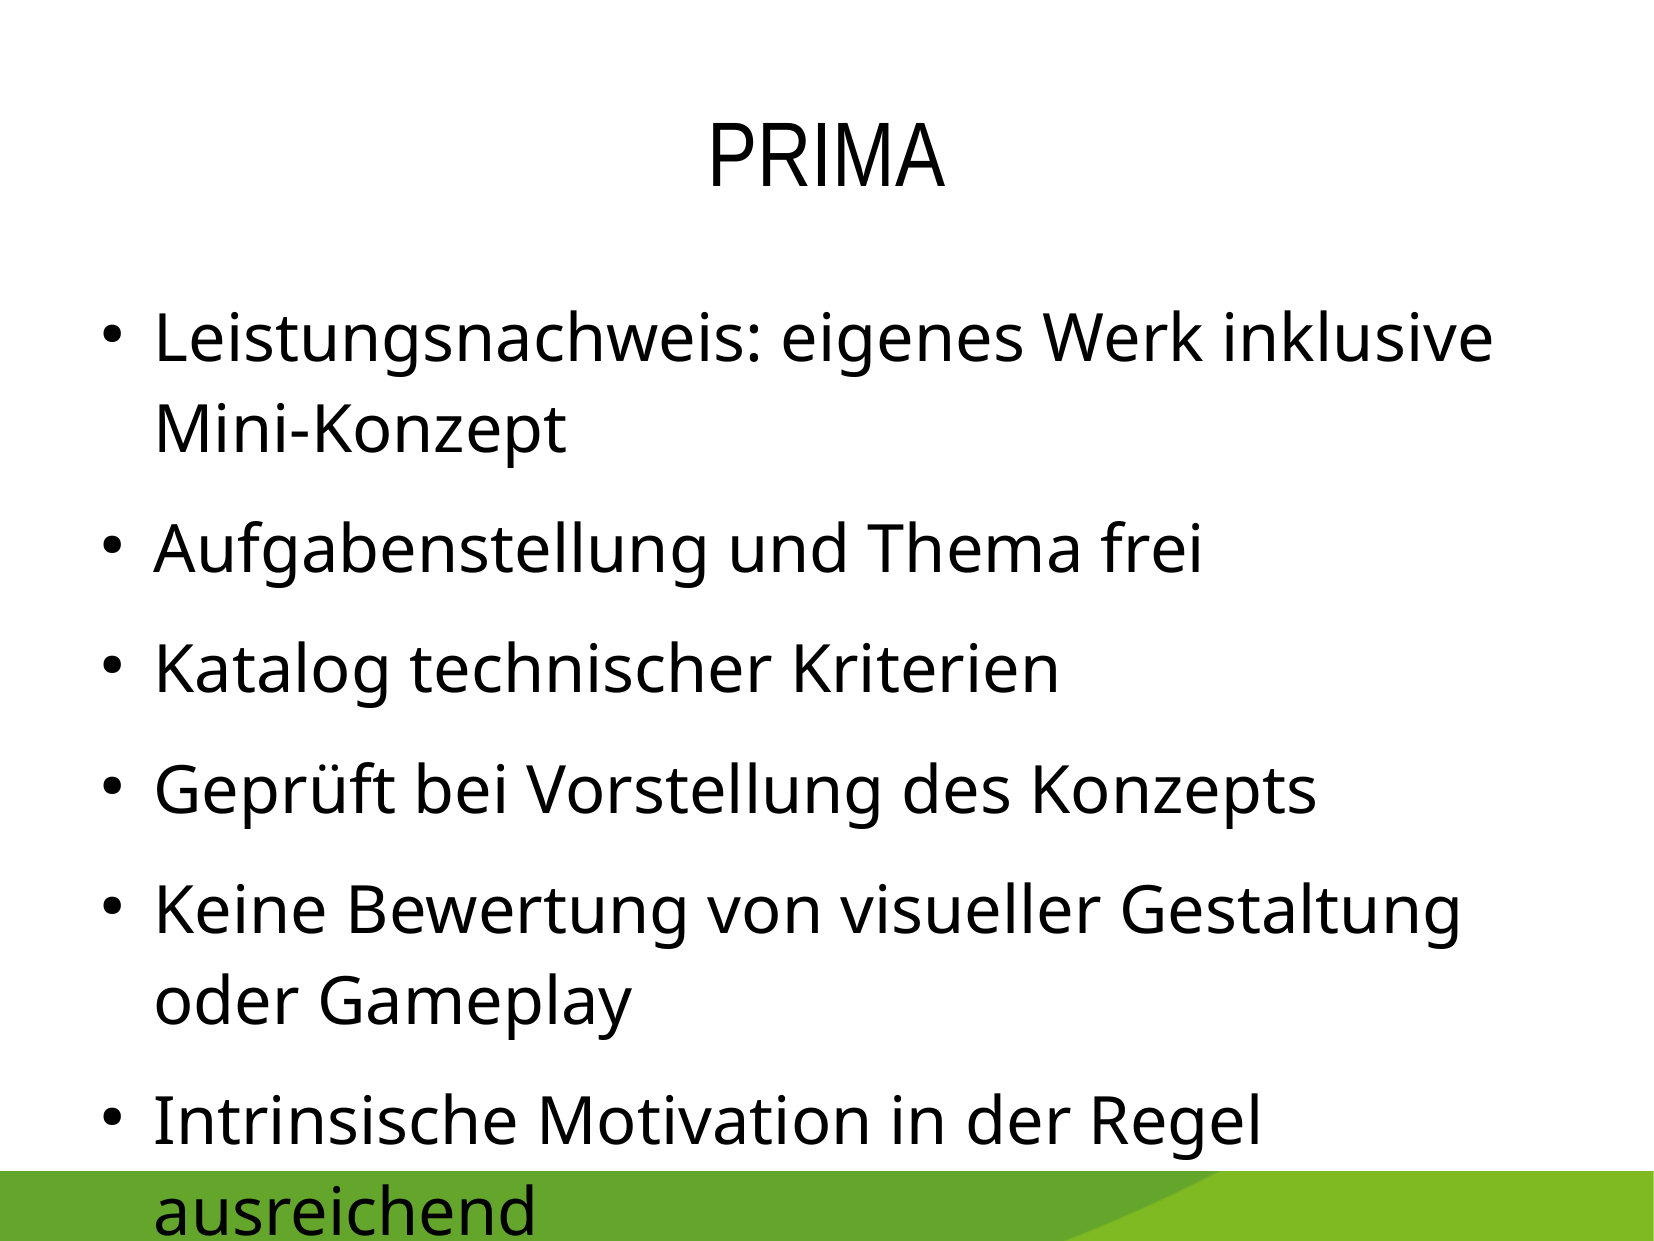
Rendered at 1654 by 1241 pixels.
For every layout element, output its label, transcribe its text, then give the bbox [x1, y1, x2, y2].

title PRIMA [82, 49, 1571, 257]
list Leistungsnachweis: eigenes Werk inklusive Mini-Konzept Aufgabenstellung und Thema frei Katalog technischer Kriterien Geprüft bei Vorstellung des Konzepts Keine Bewertung von visueller Gestaltung oder Gameplay Intrinsische Motivation in der Regel ausreichend Voraussetzung: EIA1+2 / Prog+GiS, TypeScript, WebTech [82, 290, 1625, 1109]
picture [0, 1171, 1654, 1241]
